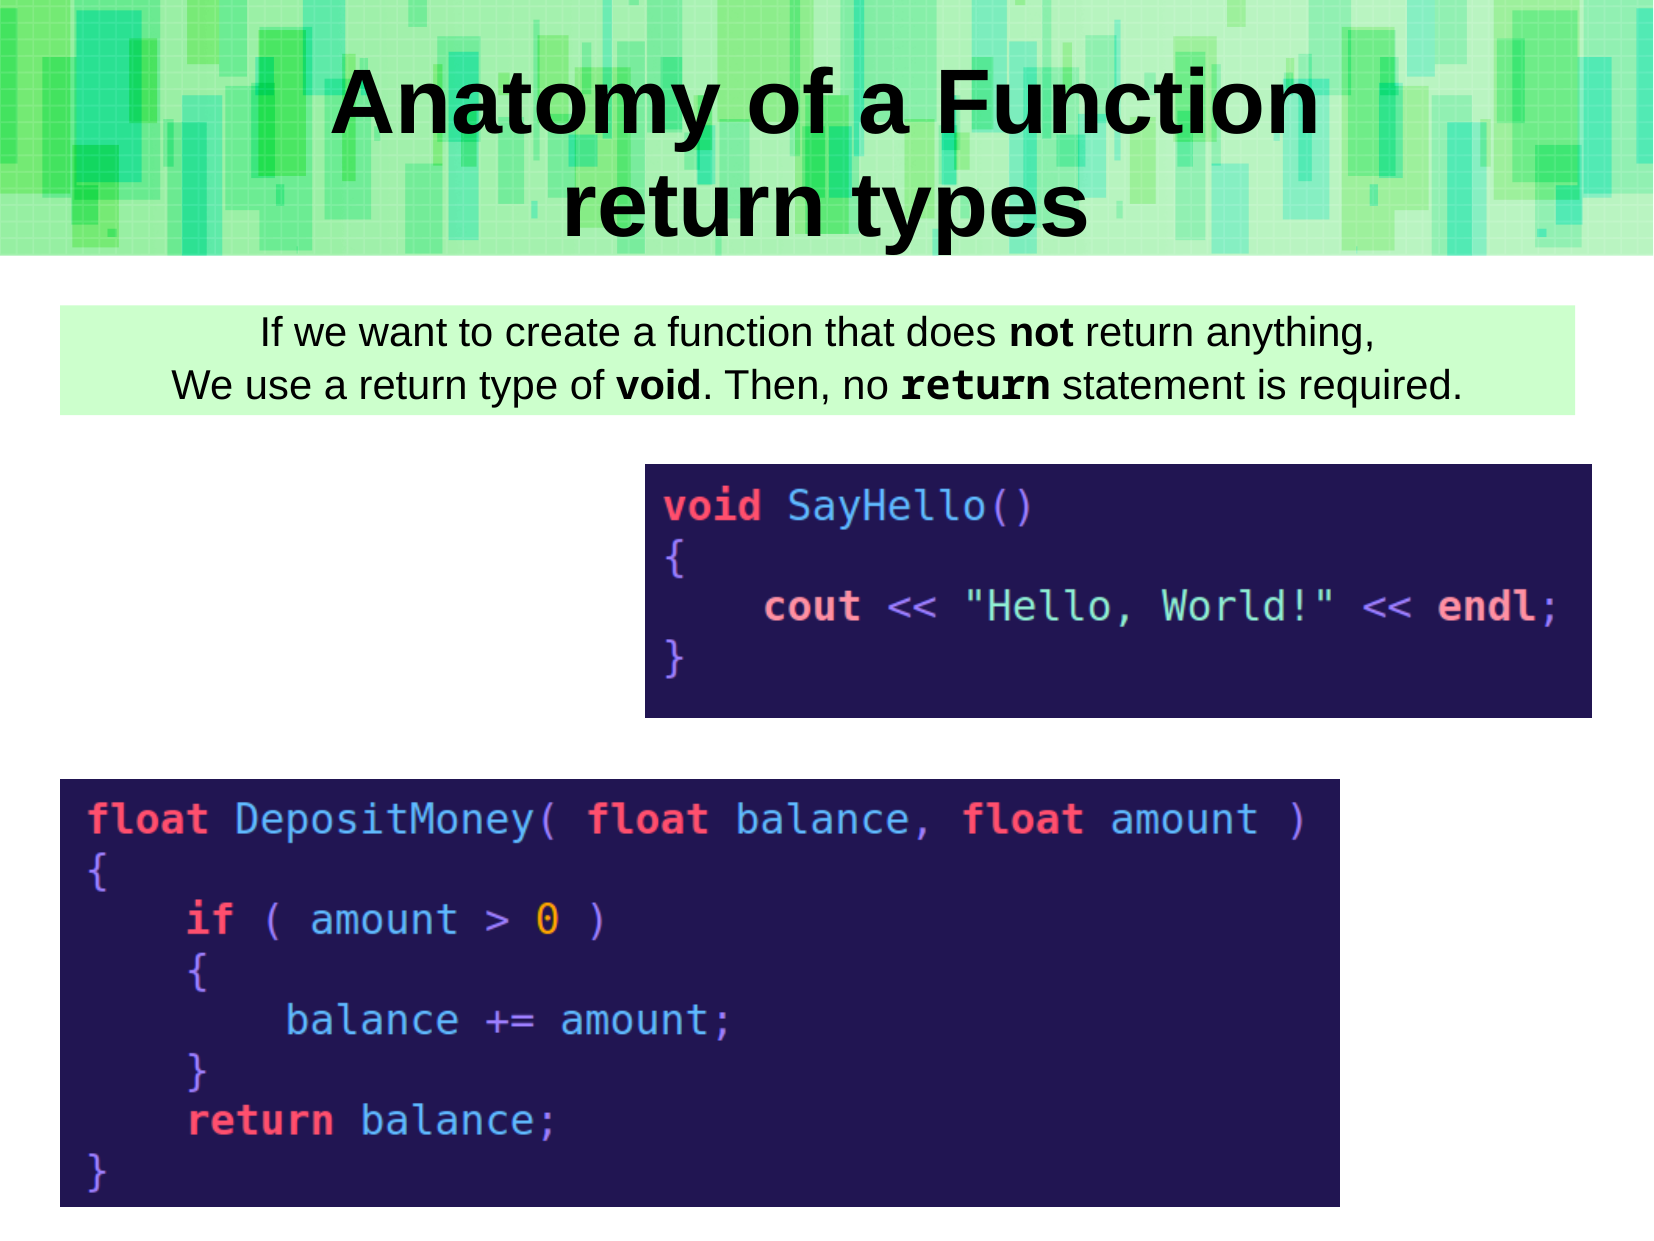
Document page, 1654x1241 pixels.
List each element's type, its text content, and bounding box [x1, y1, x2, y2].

title Anatomy of a Function return types [82, 49, 1571, 257]
text_box If we want to create a function that does not return anything, We use a return type of void. Then, no return statement is required. [60, 308, 1576, 413]
picture [0, 0, 1654, 1241]
